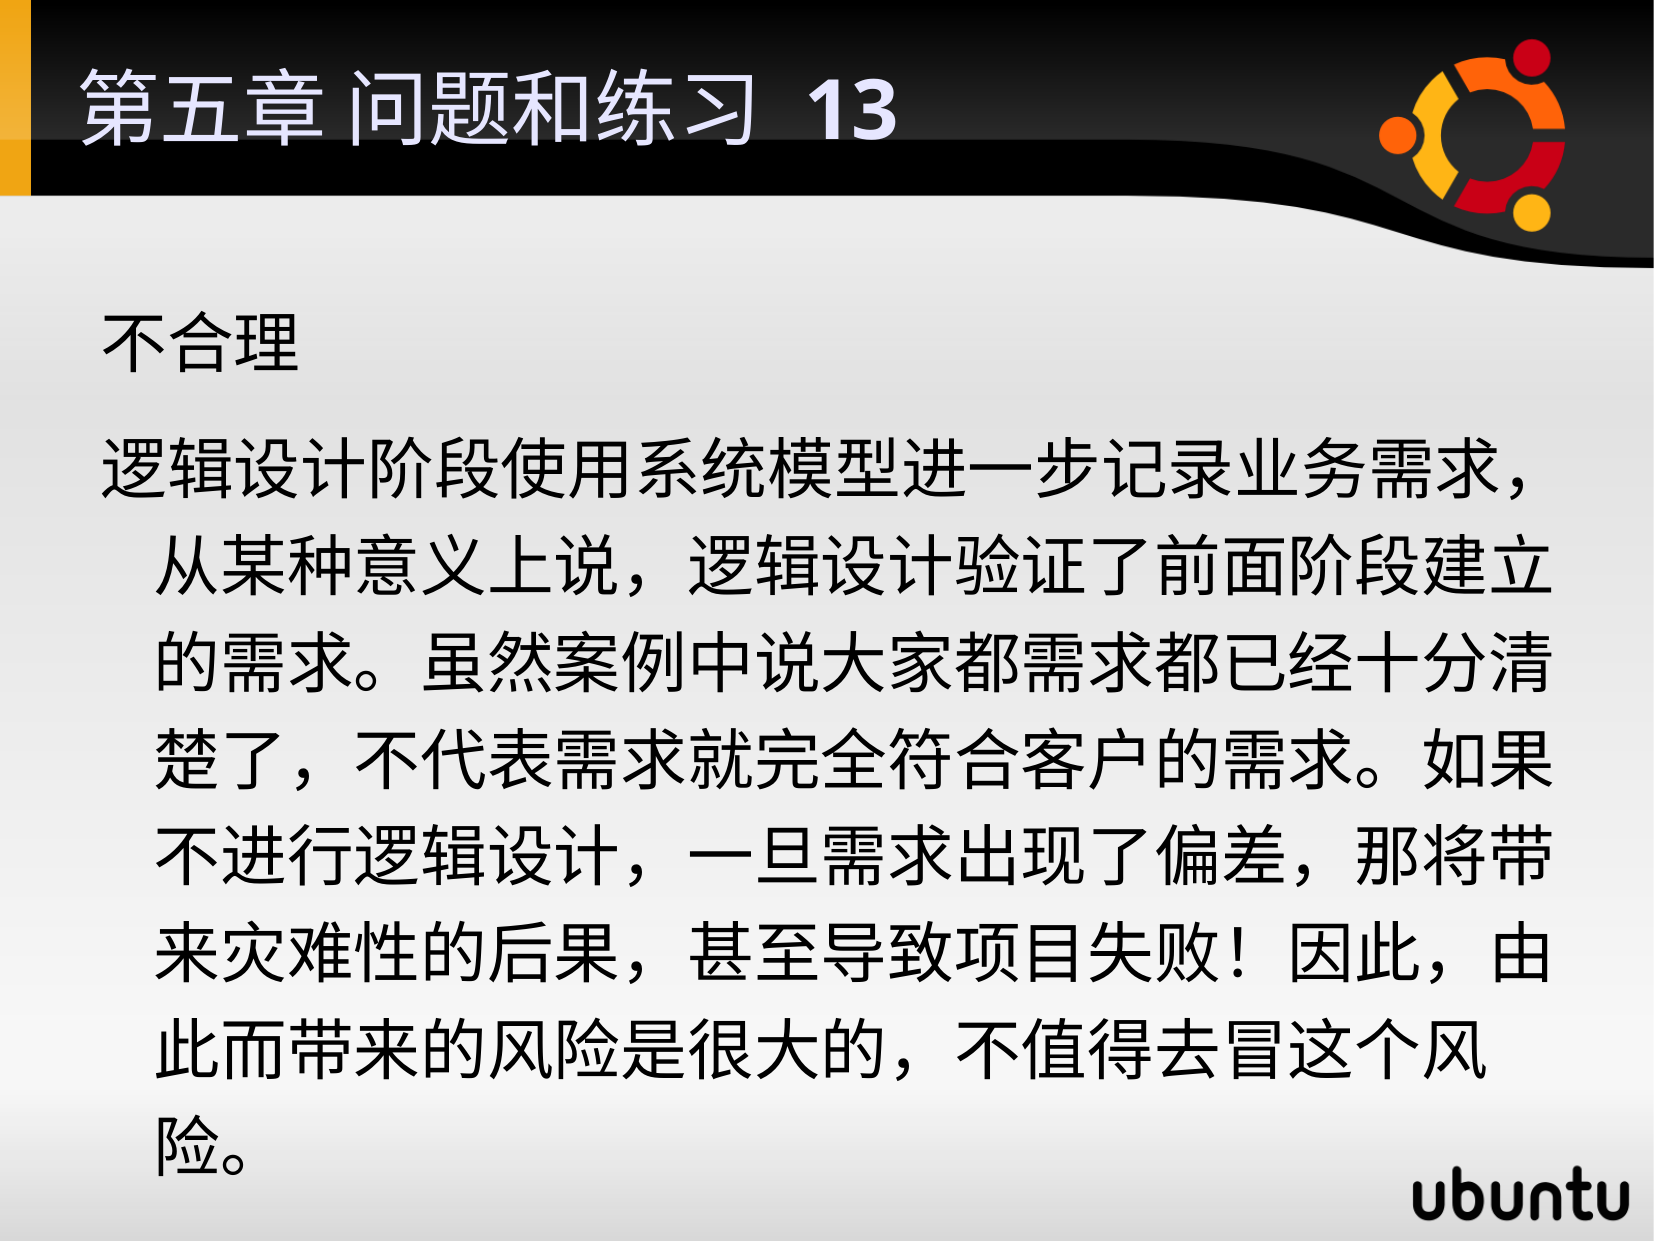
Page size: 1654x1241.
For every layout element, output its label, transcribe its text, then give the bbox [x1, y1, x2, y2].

title 第五章 问题和练习 13 [76, 7, 1565, 200]
list 不合理 逻辑设计阶段使用系统模型进一步记录业务需求，从某种意义上说，逻辑设计验证了前面阶段建立的需求。虽然案例中说大家都需求都已经十分清楚了，不代表需求就完全符合客户的需求。如果不进行逻辑设计，一旦需求出现了偏差，那将带来灾难性的后果，甚至导致项目失败！因此，由此而带来的风险是很大的，不值得去冒这个风险。 [82, 290, 1571, 1114]
picture [0, 0, 1654, 1241]
